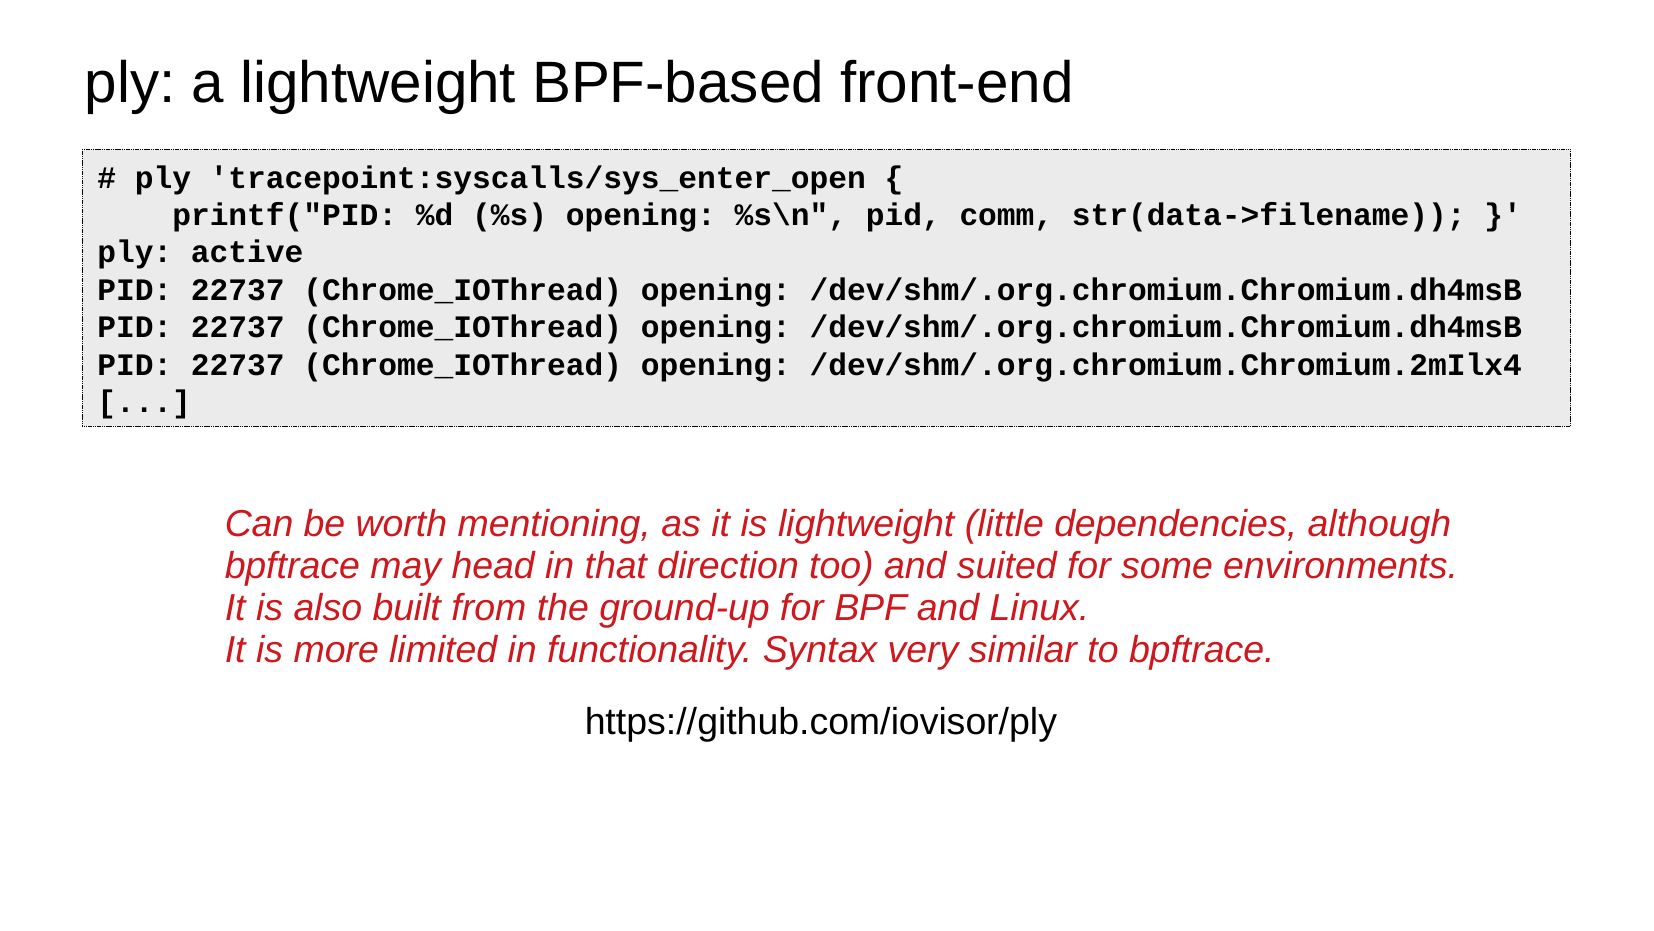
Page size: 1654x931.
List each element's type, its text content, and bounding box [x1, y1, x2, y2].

title ply: a lightweight BPF-based front-end [64, 20, 1554, 139]
text_box # ply 'tracepoint:syscalls/sys_enter_open { printf("PID: %d (%s) opening: %s\n", pid, comm, str(data->filename)); }' ply: active PID: 22737 (Chrome_IOThread) opening: /dev/shm/.org.chromium.Chromium.dh4msB PID: 22737 (Chrome_IOThread) opening: /dev/shm/.org.chromium.Chromium.dh4msB PID: 22737 (Chrome_IOThread) opening: /dev/shm/.org.chromium.Chromium.2mIlx4 [...] [82, 149, 1571, 427]
text_box https://github.com/iovisor/ply [570, 693, 1073, 751]
text_box Can be worth mentioning, as it is lightweight (little dependencies, although bpftrace may head in that direction too) and suited for some environments. It is also built from the ground-up for BPF and Linux. It is more limited in functionality. Syntax very similar to bpftrace. [210, 495, 1507, 678]
